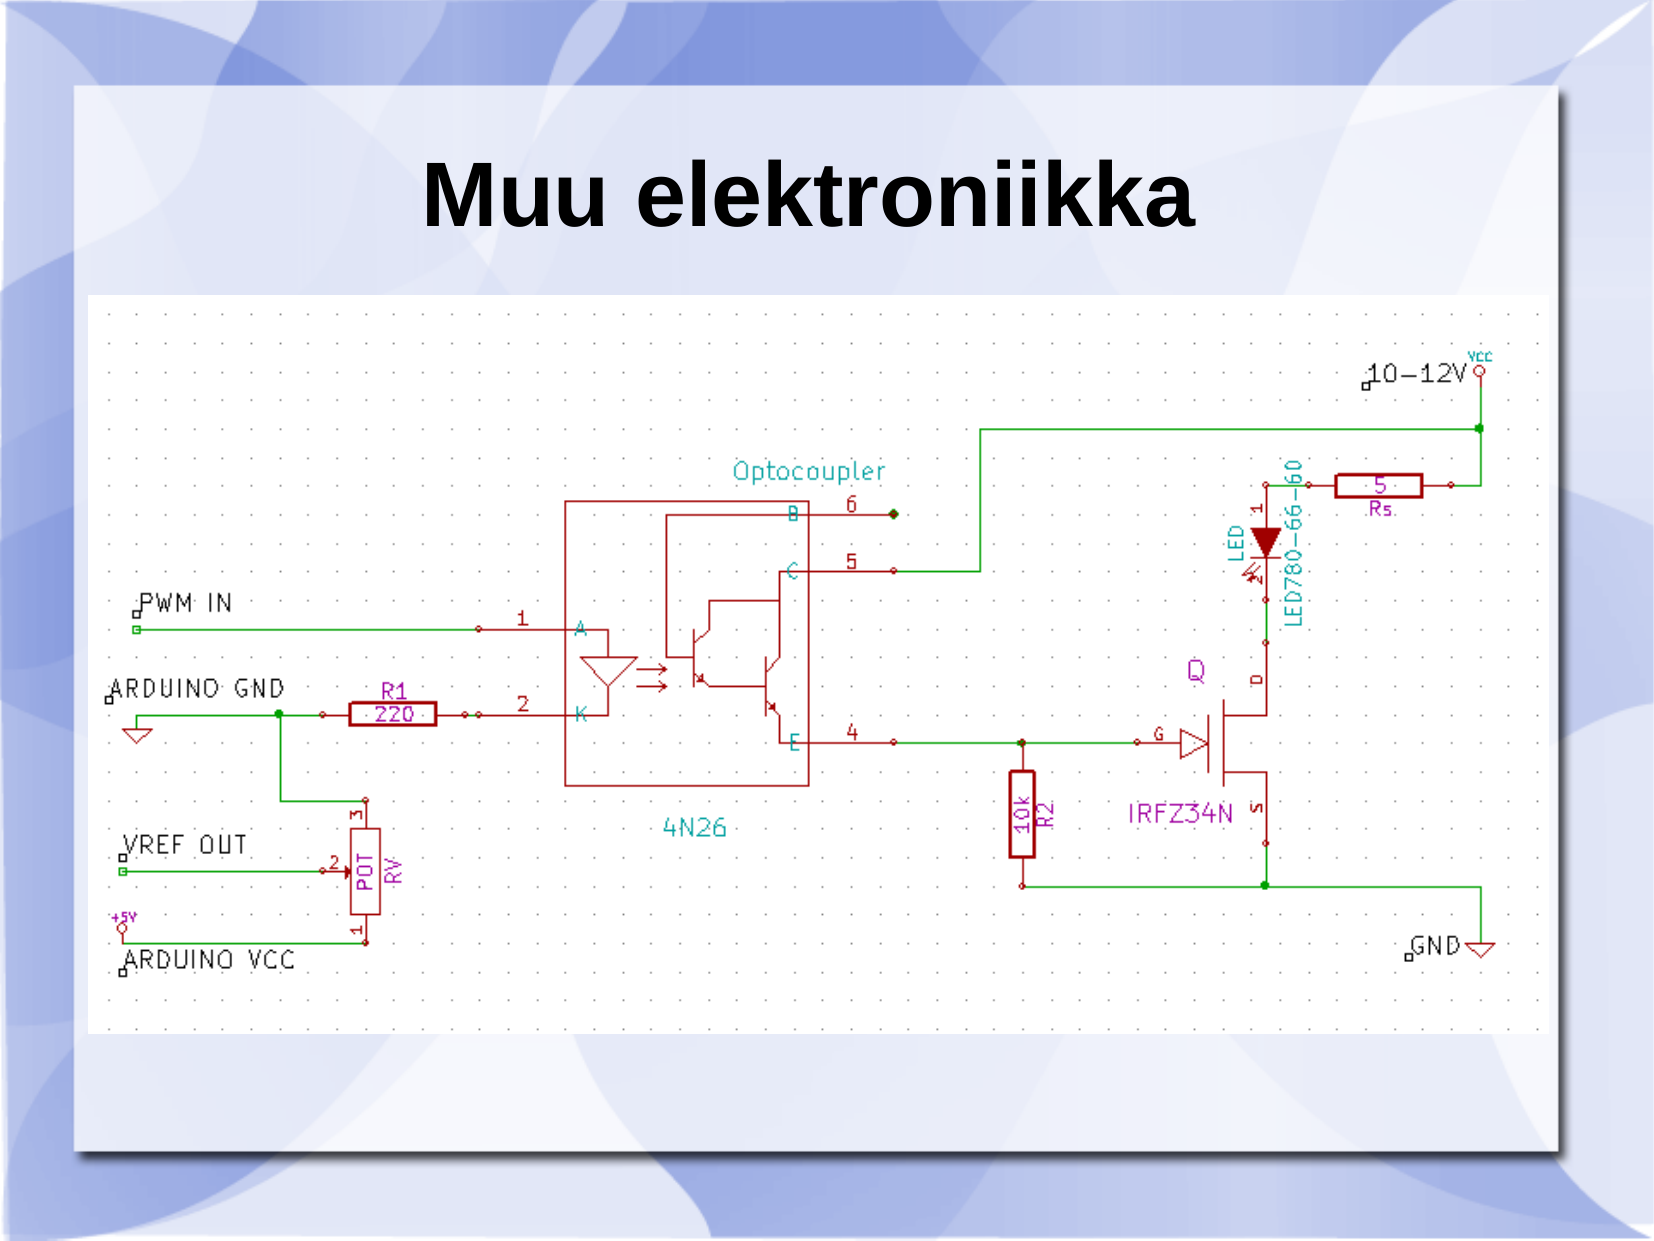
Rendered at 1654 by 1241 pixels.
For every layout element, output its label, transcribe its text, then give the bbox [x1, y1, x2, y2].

title Muu elektroniikka [82, 90, 1536, 298]
picture [0, 0, 1654, 1241]
